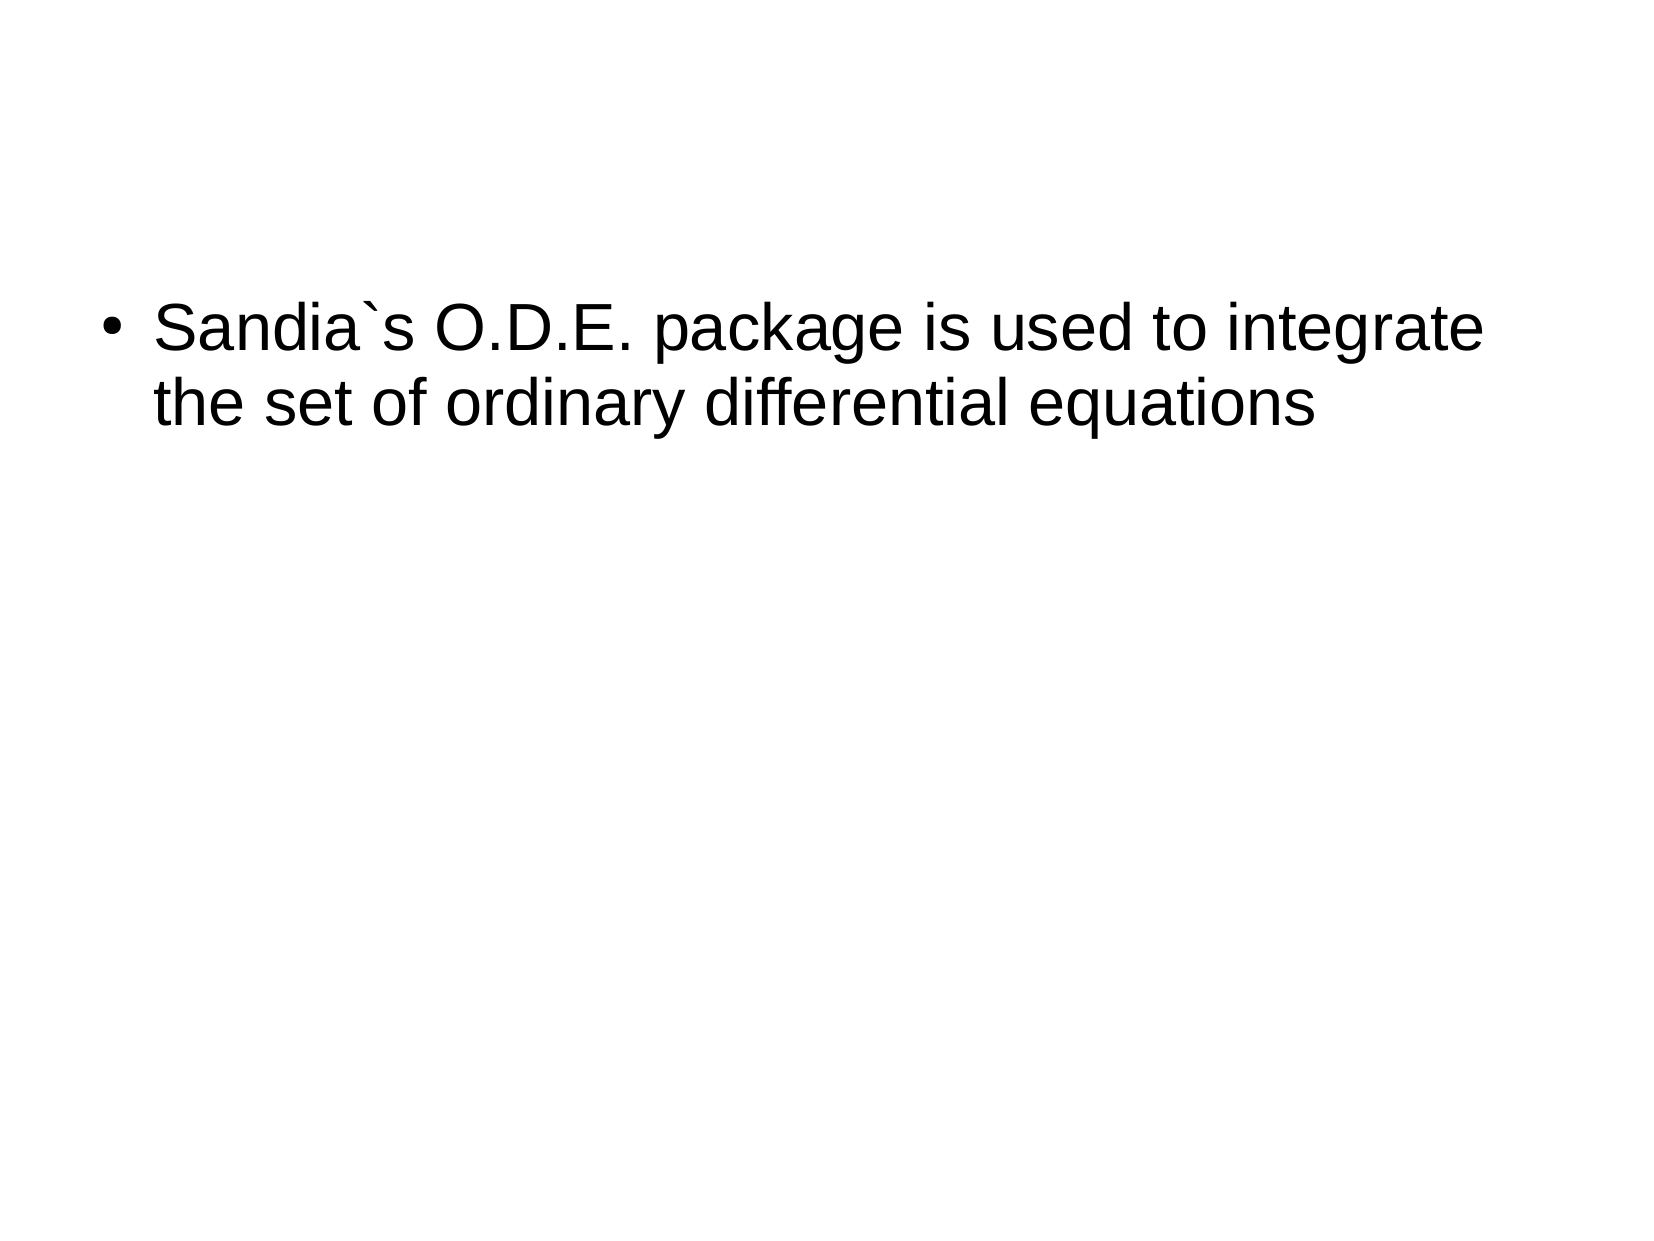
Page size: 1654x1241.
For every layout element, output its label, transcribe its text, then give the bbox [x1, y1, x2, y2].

list Sandia`s O.D.E. package is used to integrate the set of ordinary differential equations [82, 290, 1571, 1010]
